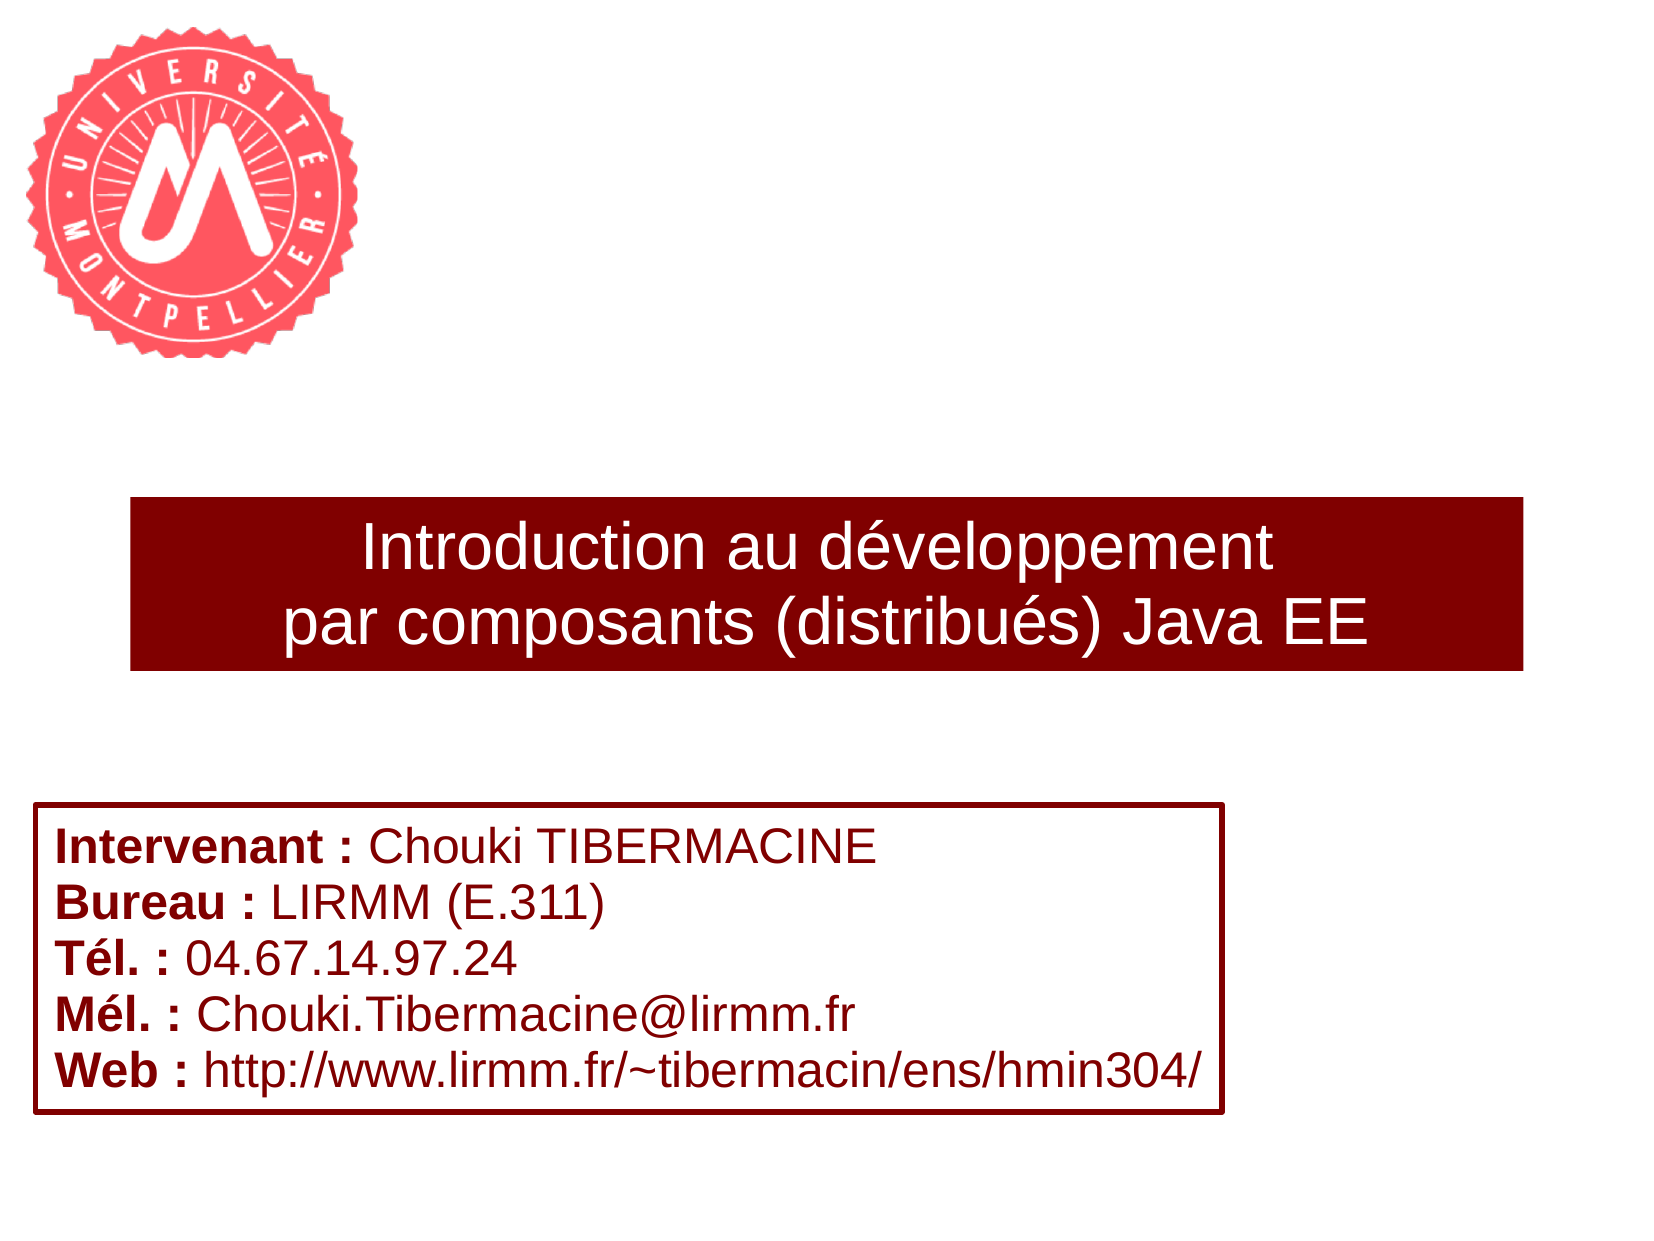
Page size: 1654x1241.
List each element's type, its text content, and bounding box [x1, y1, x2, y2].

text_box Intervenant : Chouki TIBERMACINE Bureau : LIRMM (E.311) Tél. : 04.67.14.97.24 Mél. : Chouki.Tibermacine@lirmm.fr Web : http://www.lirmm.fr/~tibermacin/ens/hmin304/ [35, 804, 1223, 1112]
picture [26, 27, 360, 358]
text_box Introduction au développement par composants (distribués) Java EE [130, 497, 1524, 671]
